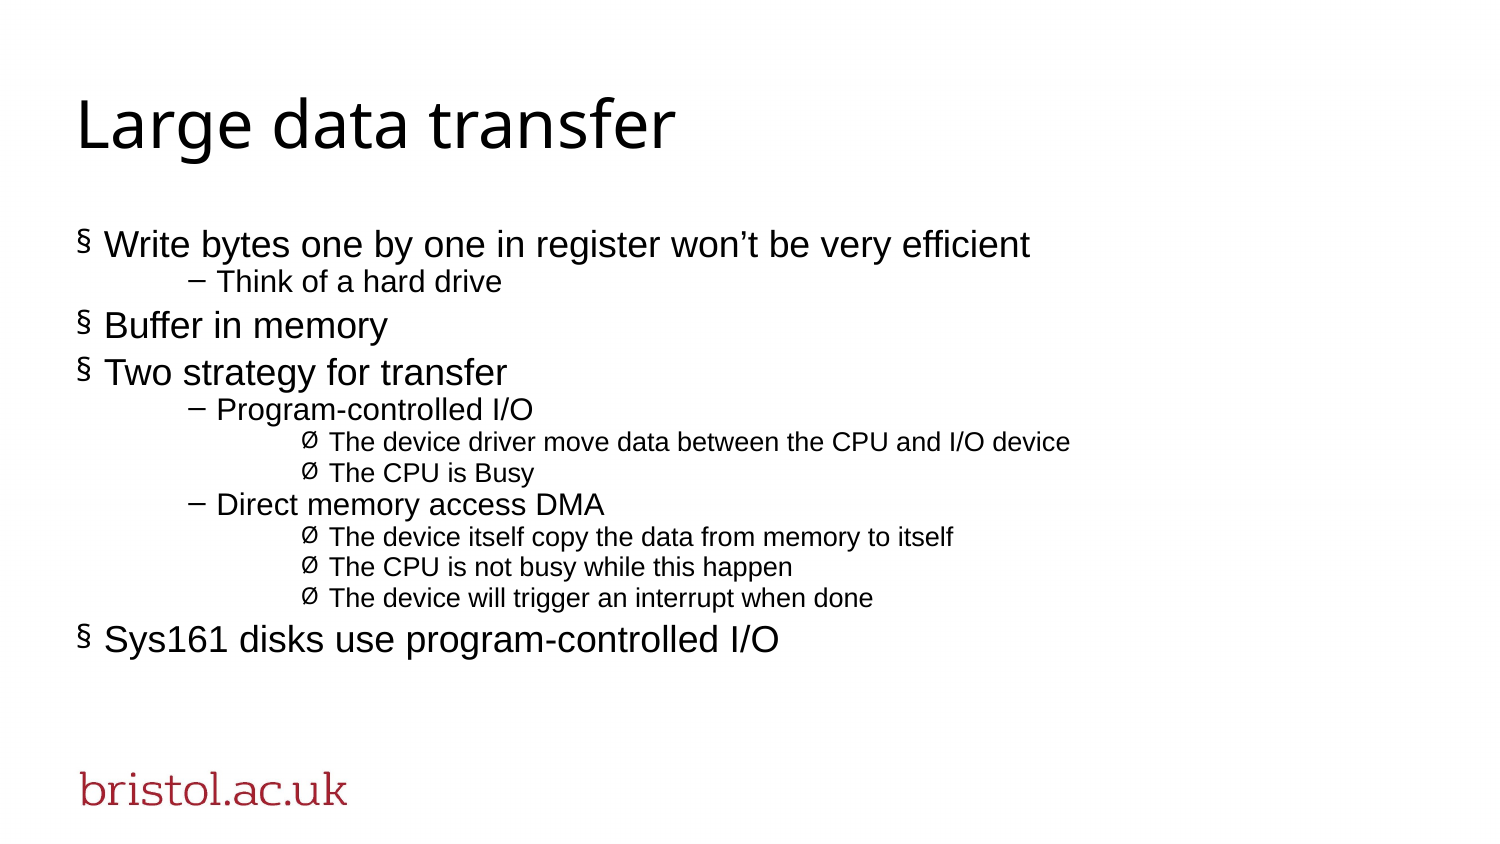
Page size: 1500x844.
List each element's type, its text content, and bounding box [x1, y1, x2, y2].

list Write bytes one by one in register won’t be very efficient Think of a hard drive Buffer in memory Two strategy for transfer Program-controlled I/O The device driver move data between the CPU and I/O device The CPU is Busy Direct memory access DMA The device itself copy the data from memory to itself The CPU is not busy while this happen The device will trigger an interrupt when done Sys161 disks use program-controlled I/O [60, 224, 1440, 699]
title Large data transfer [60, 44, 1440, 209]
